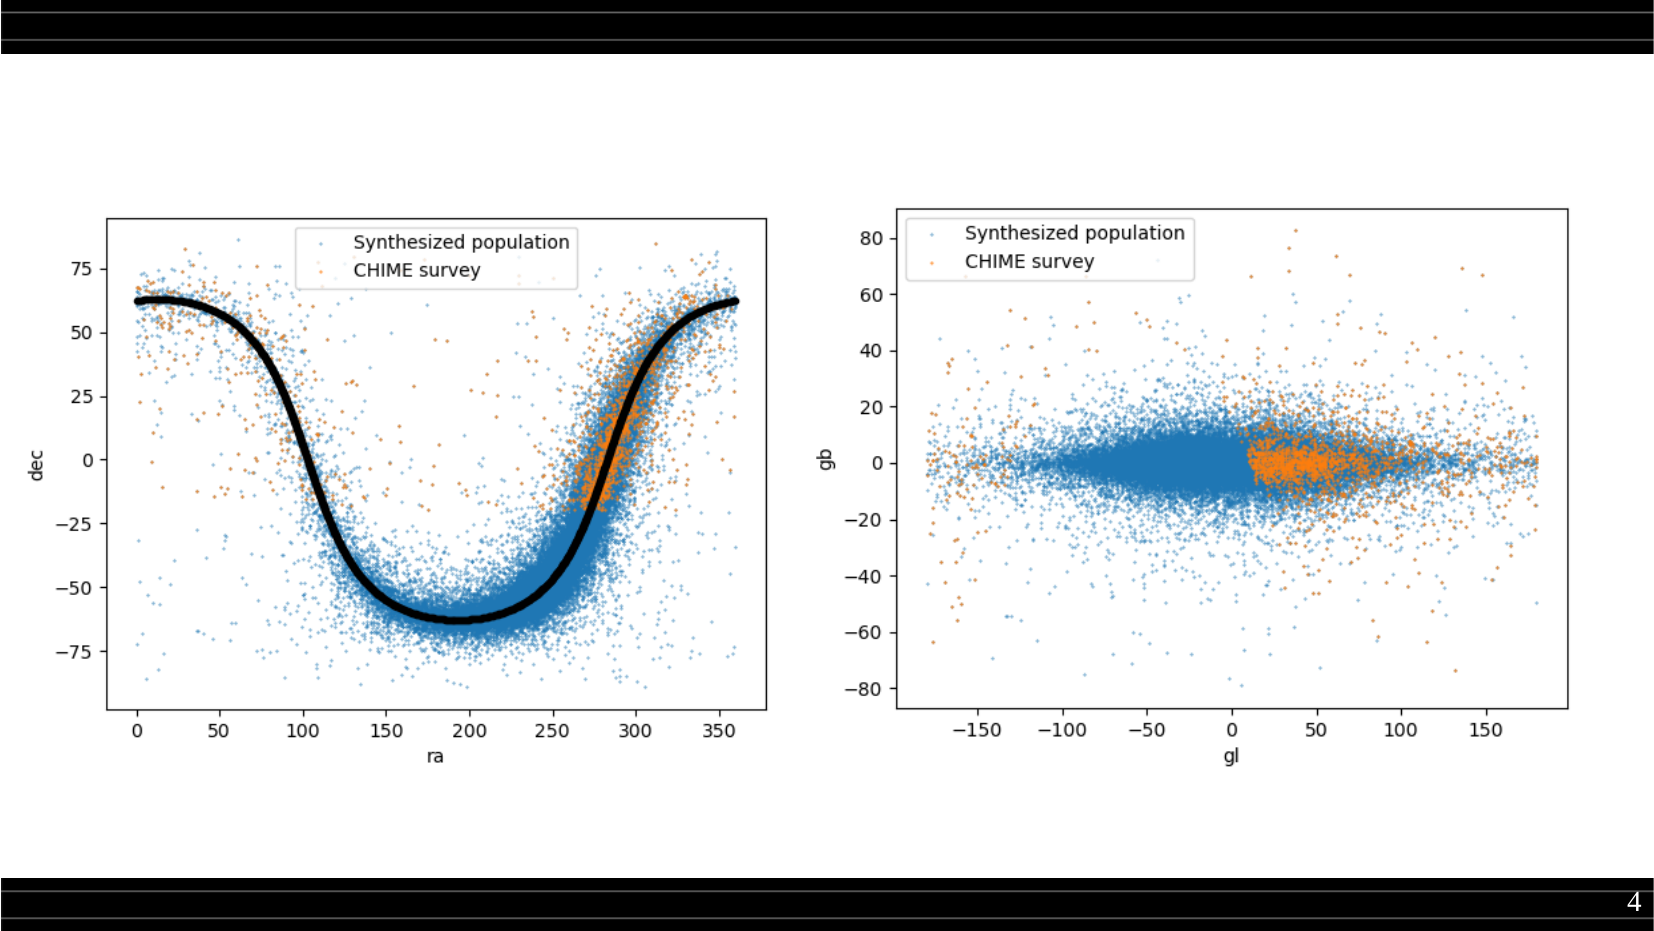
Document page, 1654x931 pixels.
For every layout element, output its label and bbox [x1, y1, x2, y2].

picture [0, 130, 1654, 780]
picture [1, 0, 1654, 54]
picture [1, 878, 1654, 931]
